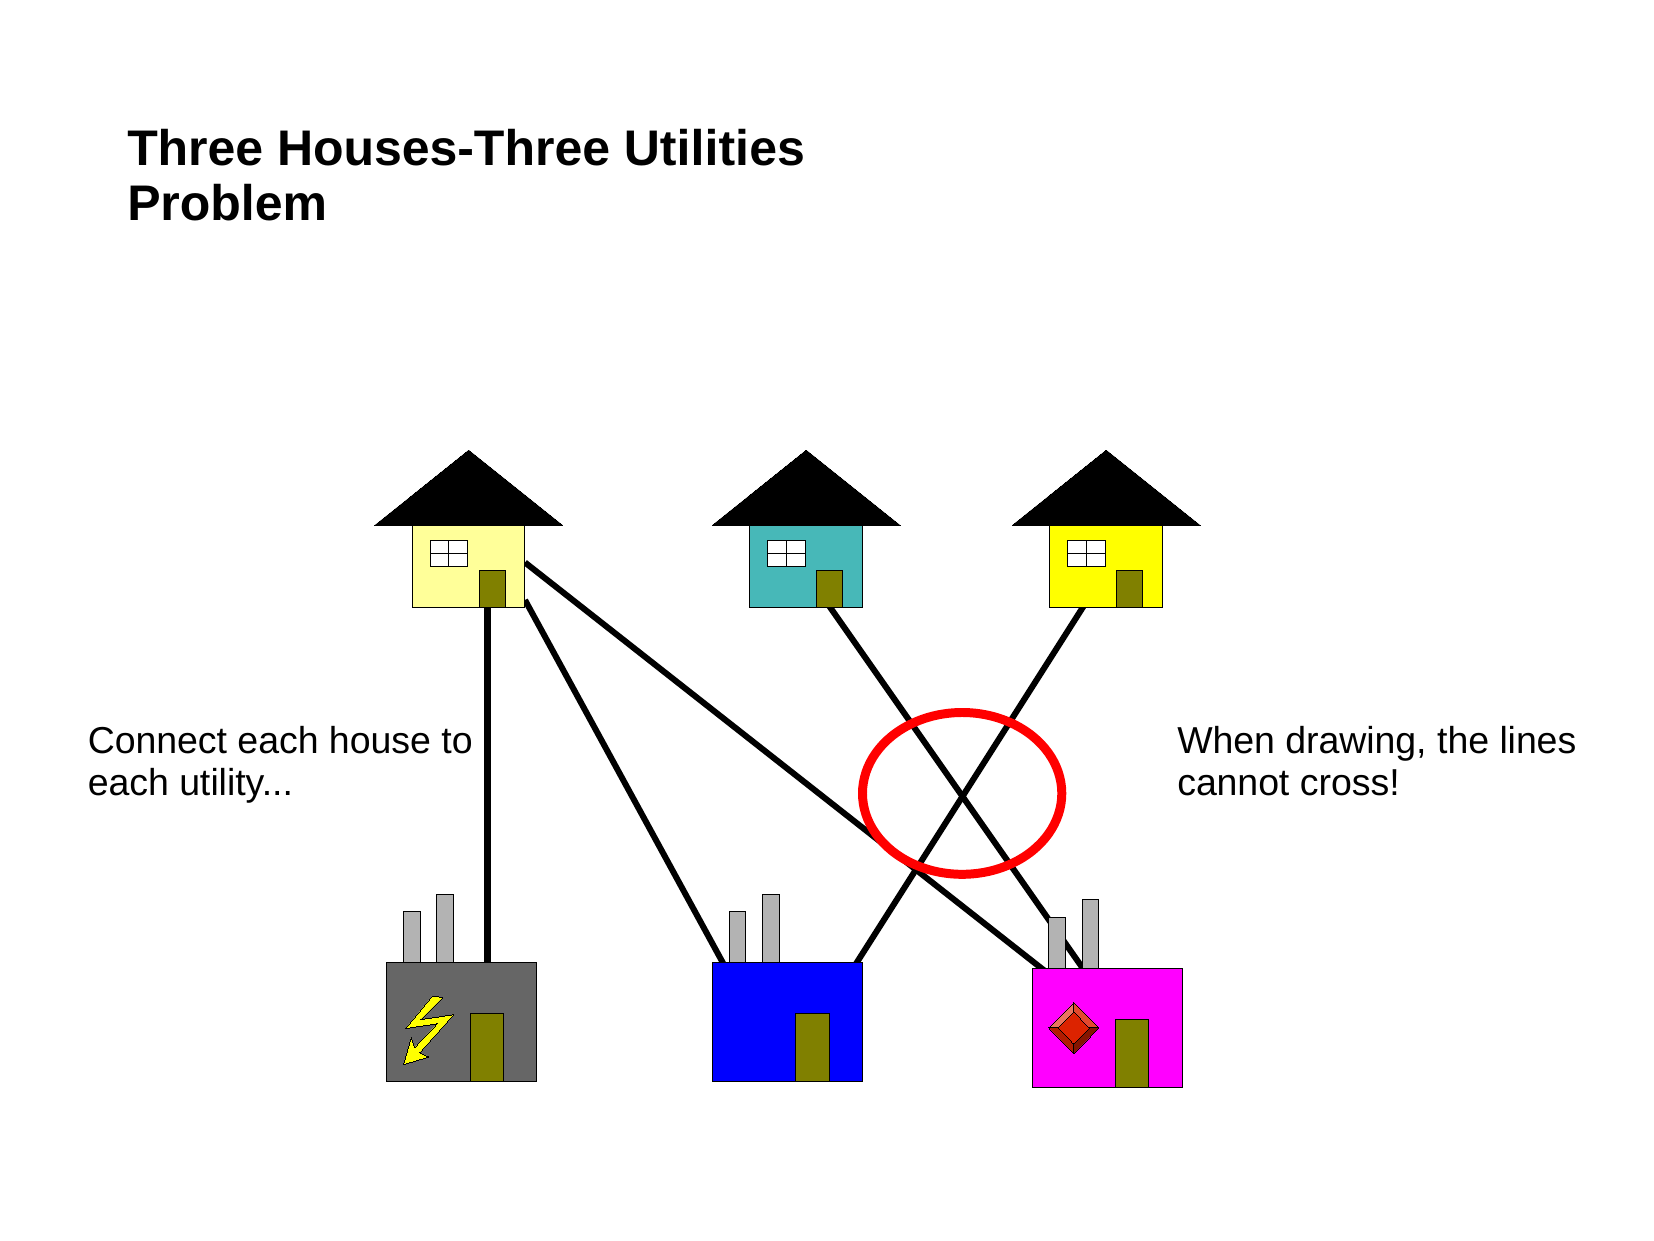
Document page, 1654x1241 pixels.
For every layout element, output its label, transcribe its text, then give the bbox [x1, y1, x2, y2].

text_box [386, 894, 537, 1082]
text_box [374, 450, 563, 608]
text_box [712, 894, 863, 1082]
text_box Three Houses-Three Utilities Problem [112, 112, 863, 242]
text_box [1012, 450, 1201, 608]
text_box [712, 450, 901, 608]
text_box [1032, 899, 1183, 1088]
text_box Connect each house to each utility... [73, 712, 488, 812]
text_box When drawing, the lines cannot cross! [1162, 712, 1591, 812]
